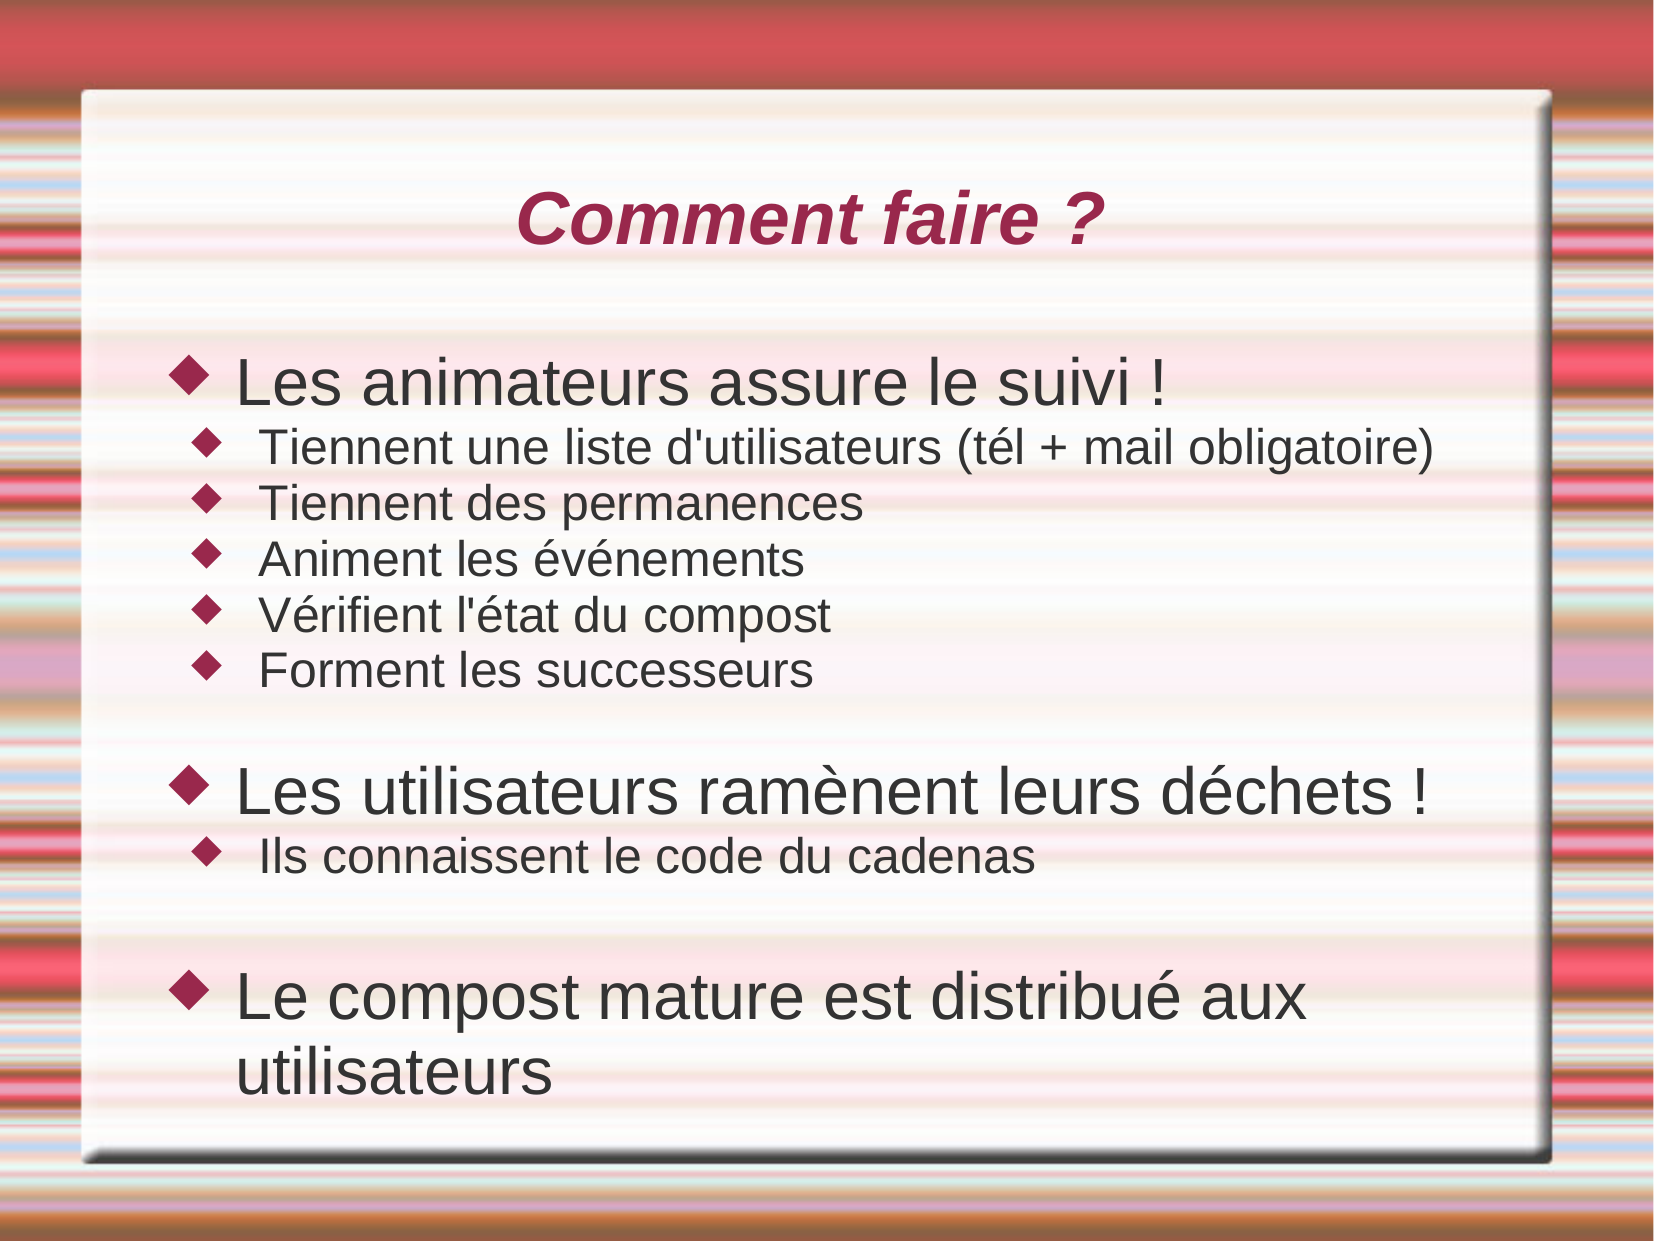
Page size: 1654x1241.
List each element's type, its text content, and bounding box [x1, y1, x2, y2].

list Les animateurs assure le suivi ! Tiennent une liste d'utilisateurs (tél + mail obligatoire) Tiennent des permanences Animent les événements Vérifient l'état du compost Forment les successeurs Les utilisateurs ramènent leurs déchets ! Ils connaissent le code du cadenas Le compost mature est distribué aux utilisateurs [152, 344, 1534, 1127]
picture [0, 0, 1654, 1241]
title Comment faire ? [88, 114, 1534, 322]
